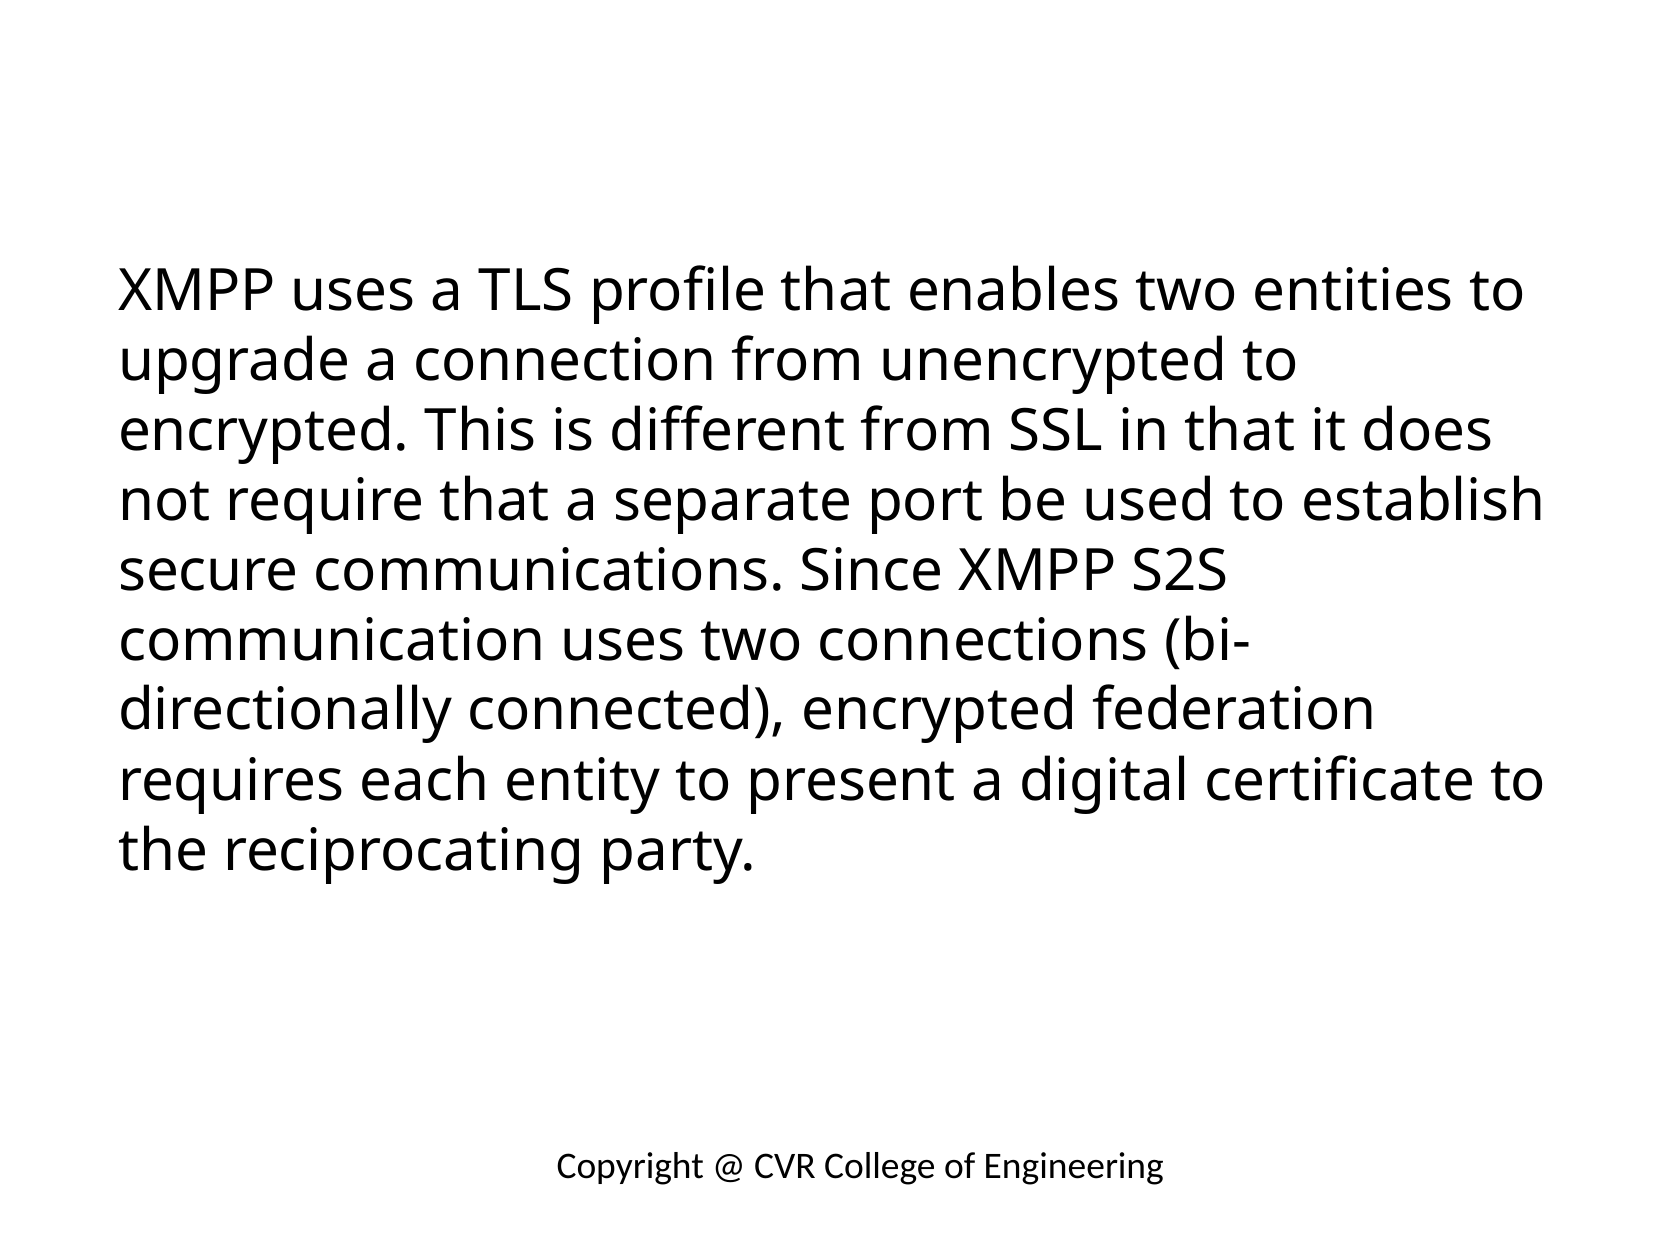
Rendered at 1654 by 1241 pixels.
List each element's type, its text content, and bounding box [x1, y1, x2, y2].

text_box XMPP uses a TLS profile that enables two entities to upgrade a connection from unencrypted to encrypted. This is different from SSL in that it does not require that a separate port be used to establish secure communications. Since XMPP S2S communication uses two connections (bi-directionally connected), encrypted federation requires each entity to present a digital certificate to the reciprocating party. [103, 244, 1568, 889]
